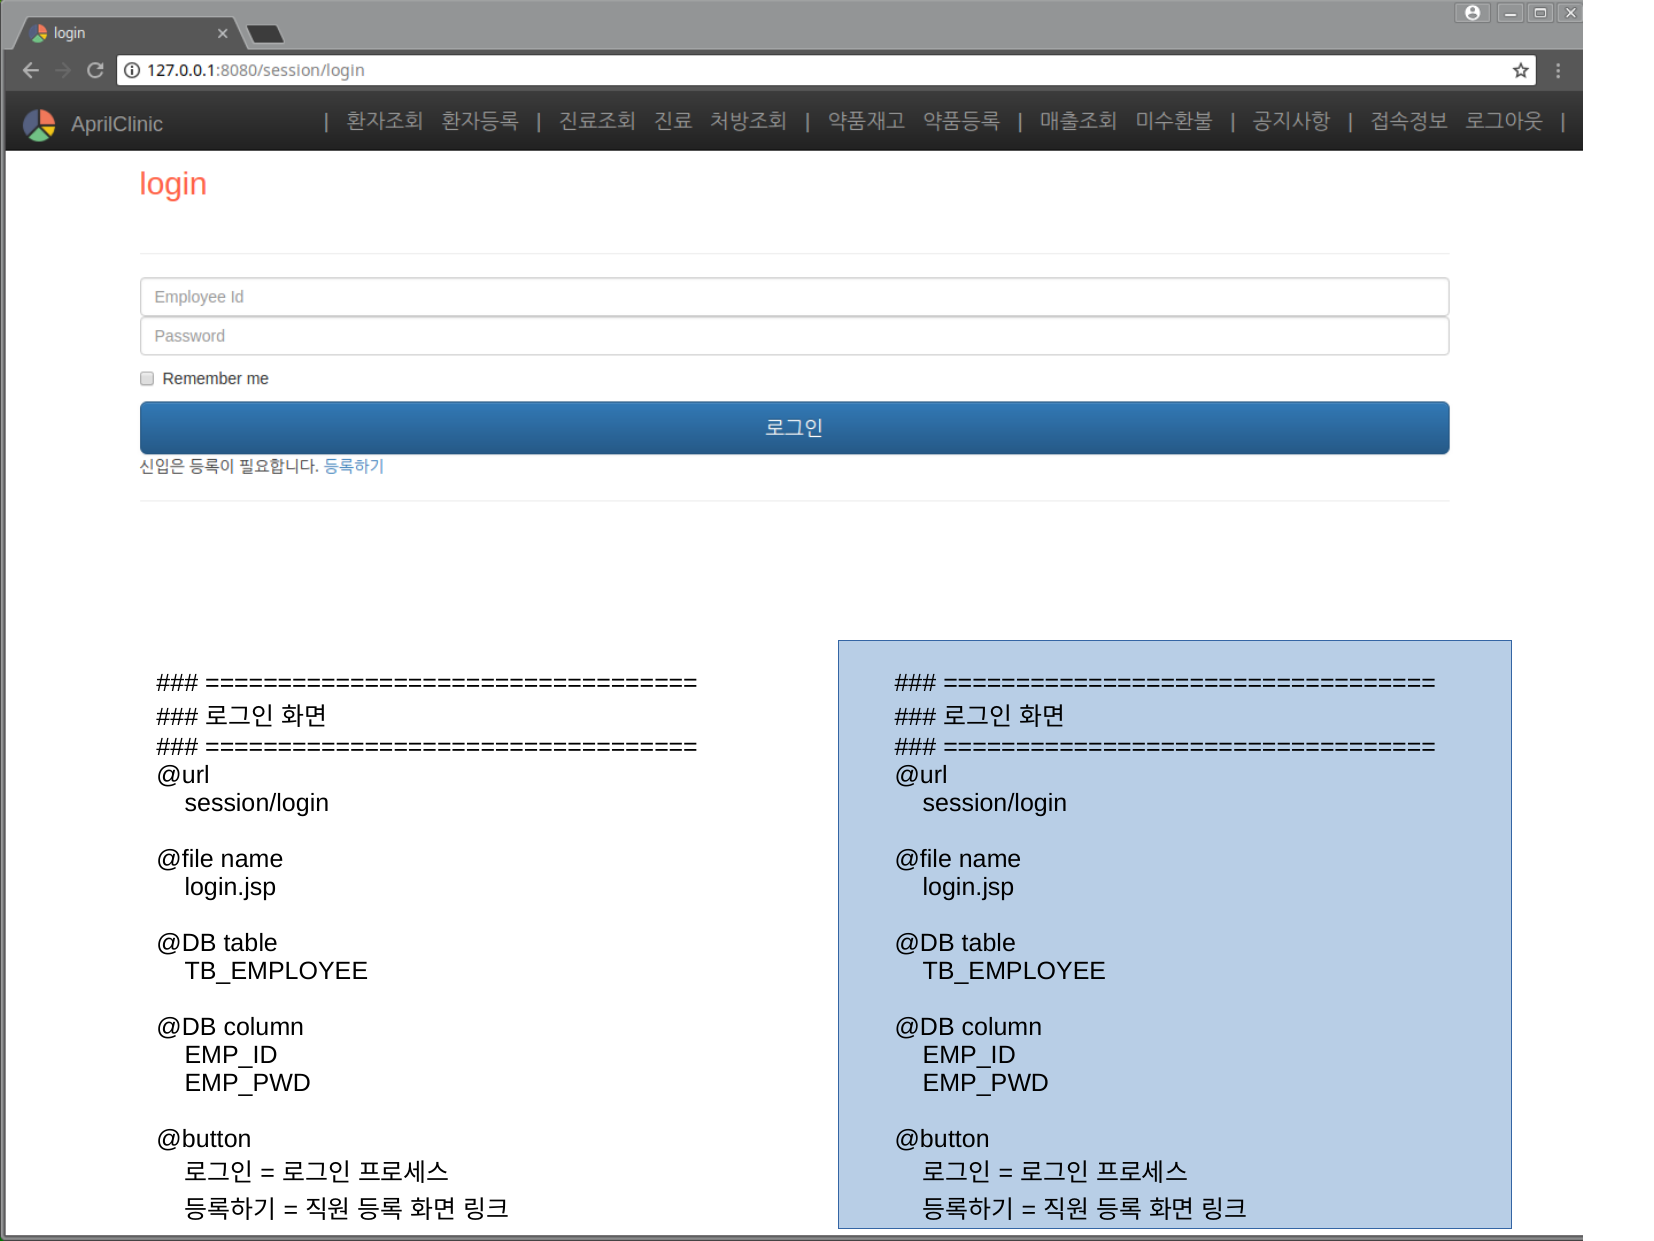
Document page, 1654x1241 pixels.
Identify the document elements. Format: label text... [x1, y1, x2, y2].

picture [190, 1214, 201, 1218]
text_box ### ================================== ### 로그인 화면 ### ================================== @url session/login @file name login.jsp @DB table TB_EMPLOYEE @DB column EMP_ID EMP_PWD @button 로그인 = 로그인 프로세스 등록하기 = 직원 등록 화면 링크 [879, 661, 1619, 1214]
text_box [1208, 1214, 1219, 1218]
picture [470, 1214, 481, 1218]
picture [363, 1214, 374, 1218]
text_box [928, 1214, 939, 1218]
picture [0, 0, 1583, 1241]
text_box ### ================================== ### 로그인 화면 ### ================================== @url session/login @file name login.jsp @DB table TB_EMPLOYEE @DB column EMP_ID EMP_PWD @button 로그인 = 로그인 프로세스 등록하기 = 직원 등록 화면 링크 [141, 661, 838, 1214]
text_box [1102, 1214, 1113, 1218]
text_box [838, 640, 1512, 1229]
